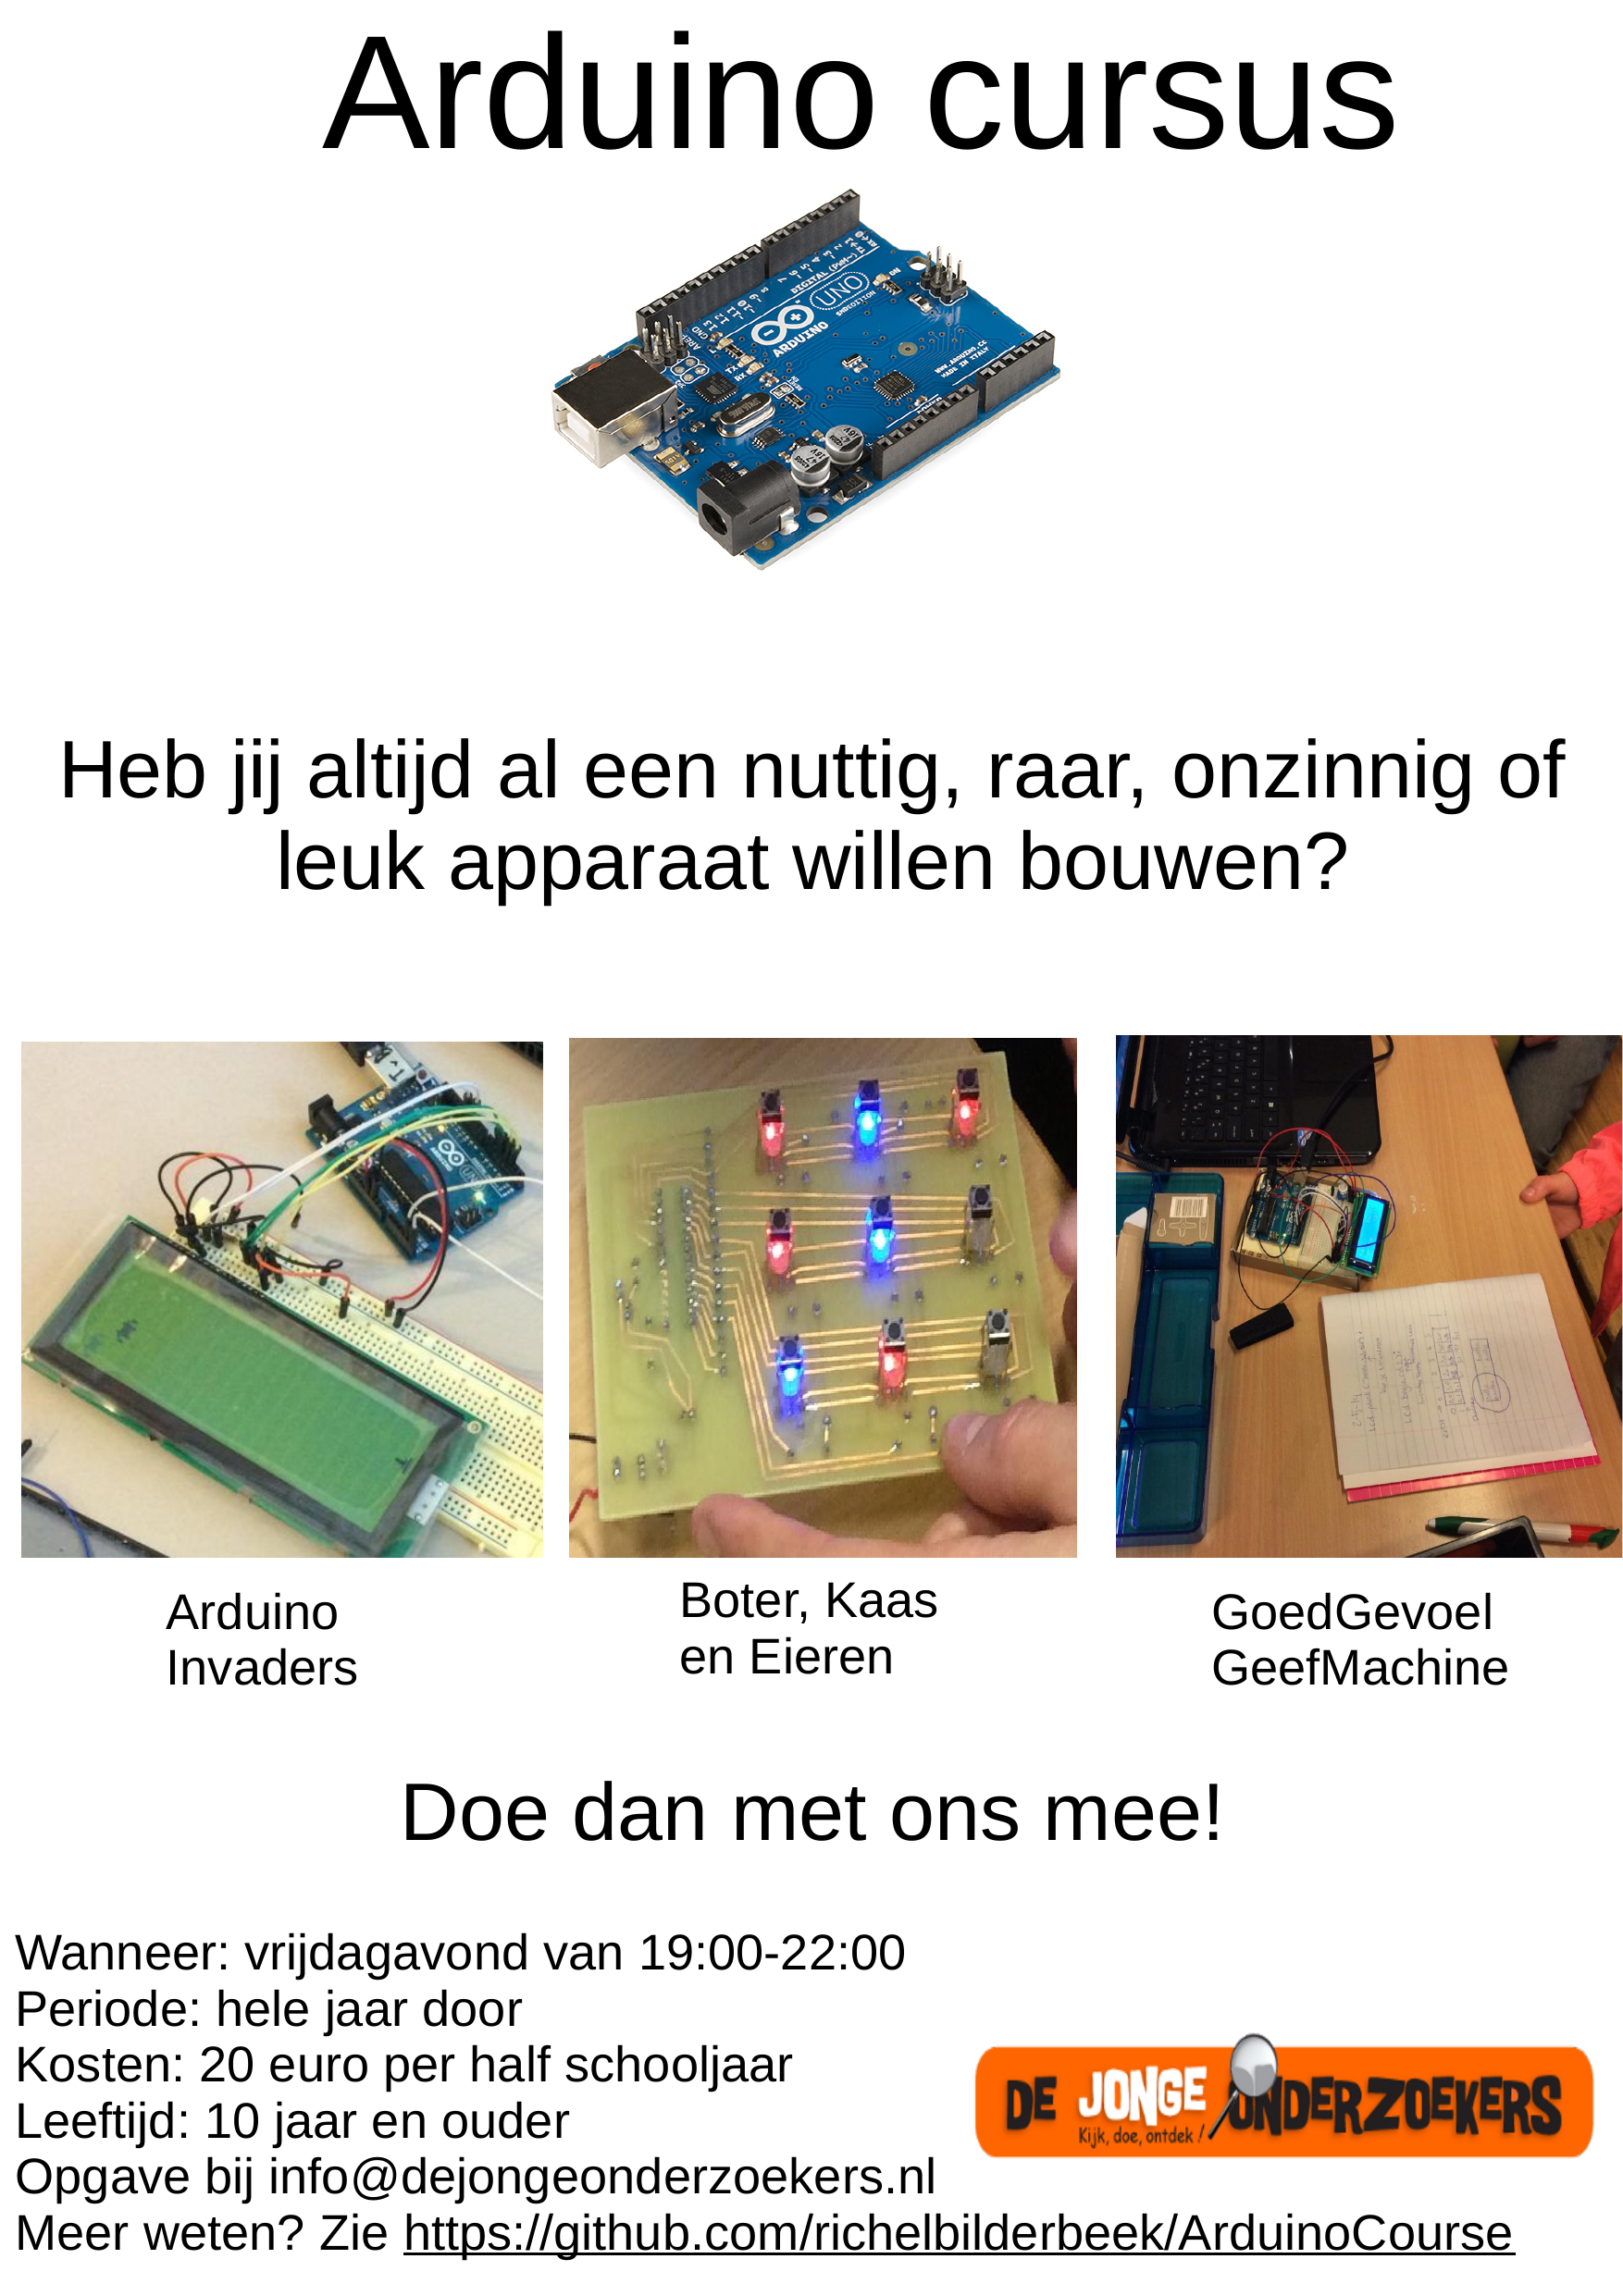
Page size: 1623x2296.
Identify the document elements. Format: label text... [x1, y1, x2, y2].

picture [569, 1038, 1077, 1558]
picture [1116, 1035, 1623, 1558]
text_box GoedGevoel GeefMachine [1197, 1576, 1539, 1718]
picture [21, 1042, 543, 1558]
title Arduino cursus [183, 0, 1540, 353]
text_box Boter, Kaas en Eieren [665, 1565, 1016, 1718]
text_box Doe dan met ons mee! [21, 1746, 1604, 1878]
picture [974, 2027, 1594, 2159]
text_box Arduino Invaders [153, 1576, 388, 1710]
picture [528, 353, 1077, 615]
subtitle Heb jij altijd al een nuttig, raar, onzinnig of leuk apparaat willen bouwen? [21, 615, 1604, 1017]
text_box Wanneer: vrijdagavond van 19:00-22:00 Periode: hele jaar door Kosten: 20 euro per half schooljaar Leeftijd: 10 jaar en ouder Opgave bij info@dejongeonderzoekers.nl Meer weten? Zie https://github.com/richelbilderbeek/ArduinoCourse [1, 1918, 1594, 2275]
